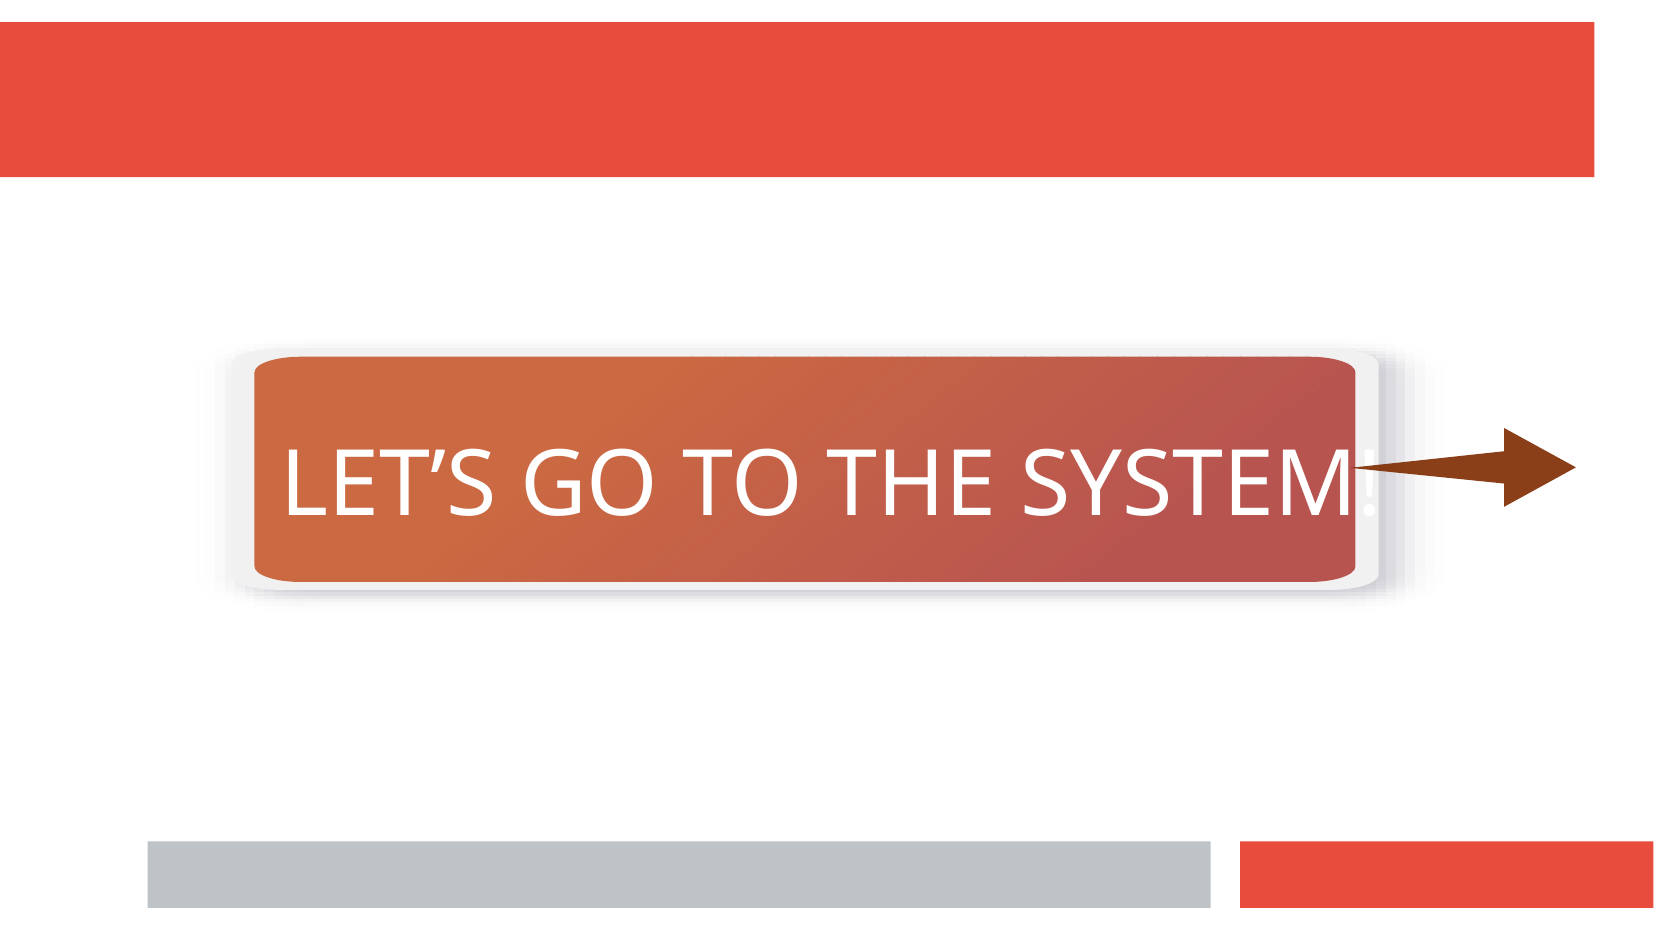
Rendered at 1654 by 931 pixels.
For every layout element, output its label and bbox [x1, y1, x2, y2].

picture [171, 330, 1576, 631]
